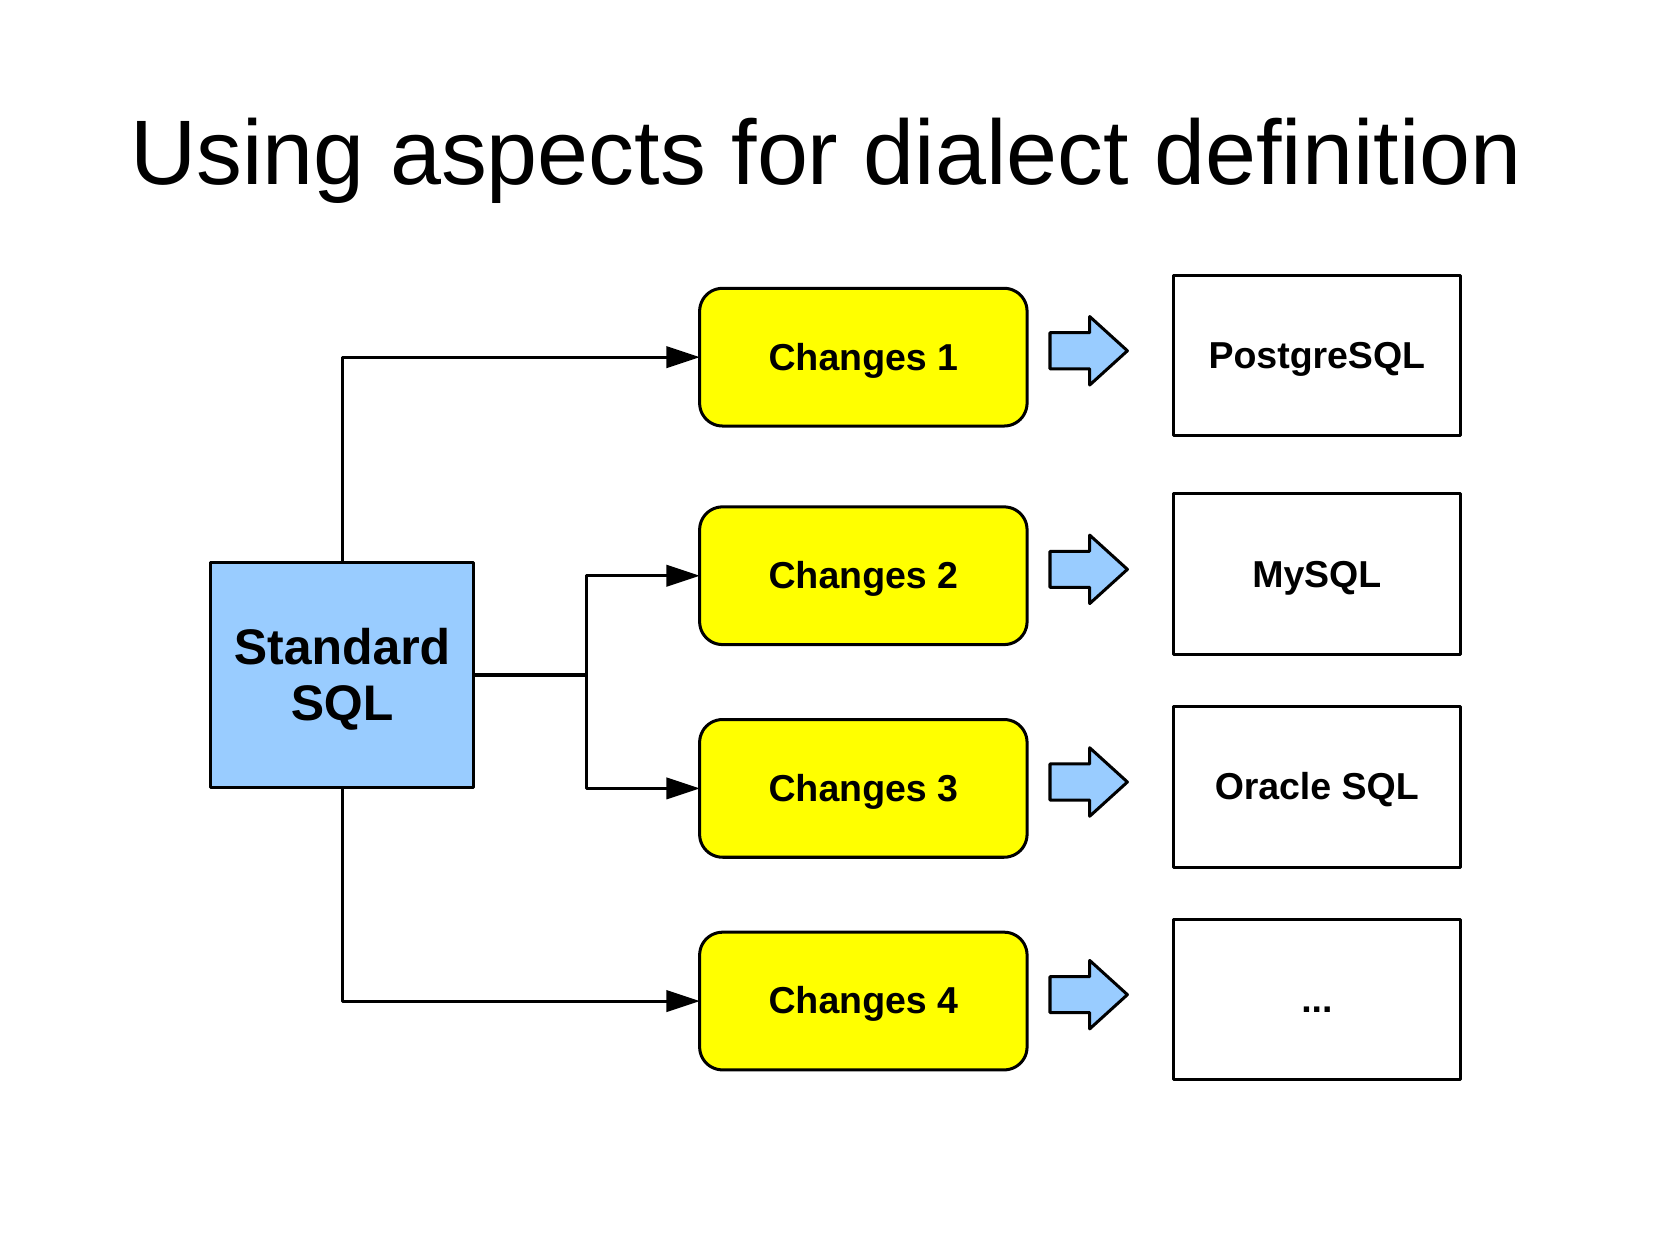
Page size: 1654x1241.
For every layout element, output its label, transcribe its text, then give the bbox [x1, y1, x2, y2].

text_box [1050, 316, 1128, 386]
text_box MySQL [1173, 493, 1461, 655]
text_box Changes 2 [699, 506, 1028, 645]
text_box Changes 4 [699, 932, 1028, 1070]
text_box [1050, 960, 1128, 1029]
text_box PostgreSQL [1173, 275, 1461, 436]
text_box ... [1173, 919, 1461, 1080]
text_box Changes 1 [699, 288, 1028, 427]
text_box Standard SQL [210, 562, 474, 788]
text_box [1050, 535, 1128, 604]
title Using aspects for dialect definition [82, 56, 1571, 250]
text_box Changes 3 [699, 719, 1028, 858]
text_box [1050, 747, 1128, 817]
text_box Oracle SQL [1173, 706, 1461, 868]
